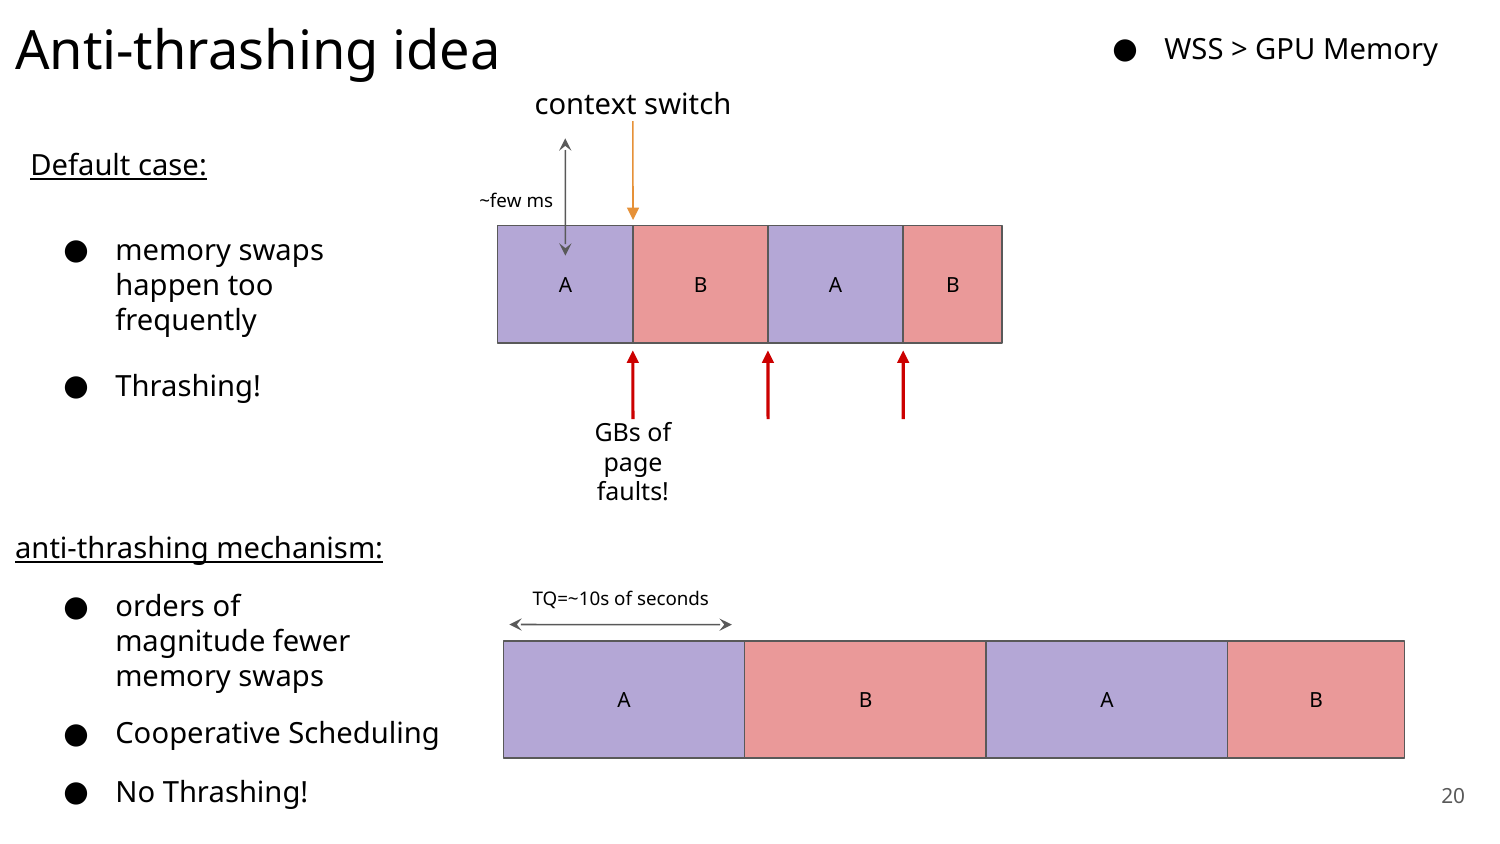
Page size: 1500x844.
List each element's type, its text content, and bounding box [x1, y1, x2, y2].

text_box A [497, 227, 632, 343]
text_box context switch [509, 70, 757, 136]
text_box memory swaps happen too frequently [25, 216, 378, 351]
text_box B [632, 225, 768, 343]
text_box B [744, 640, 986, 759]
text_box orders of magnitude fewer memory swaps [25, 572, 395, 699]
text_box anti-thrashing mechanism: [0, 514, 510, 580]
text_box Default case: [0, 131, 238, 197]
text_box A [768, 225, 903, 343]
text_box Thrashing! [25, 352, 378, 418]
text_box A [986, 640, 1227, 759]
text_box B [903, 225, 1003, 343]
slide_number <number> [1389, 764, 1480, 830]
text_box B [1227, 640, 1405, 759]
text_box A [503, 640, 744, 759]
text_box TQ=~10s of seconds [456, 571, 785, 625]
text_box GBs of page faults! [560, 401, 706, 538]
text_box Anti-thrashing idea [0, 0, 599, 95]
text_box No Thrashing! [25, 765, 378, 824]
text_box WSS > GPU Memory [1043, 15, 1485, 81]
text_box Cooperative Scheduling [25, 699, 504, 765]
text_box ~few ms [337, 151, 675, 227]
